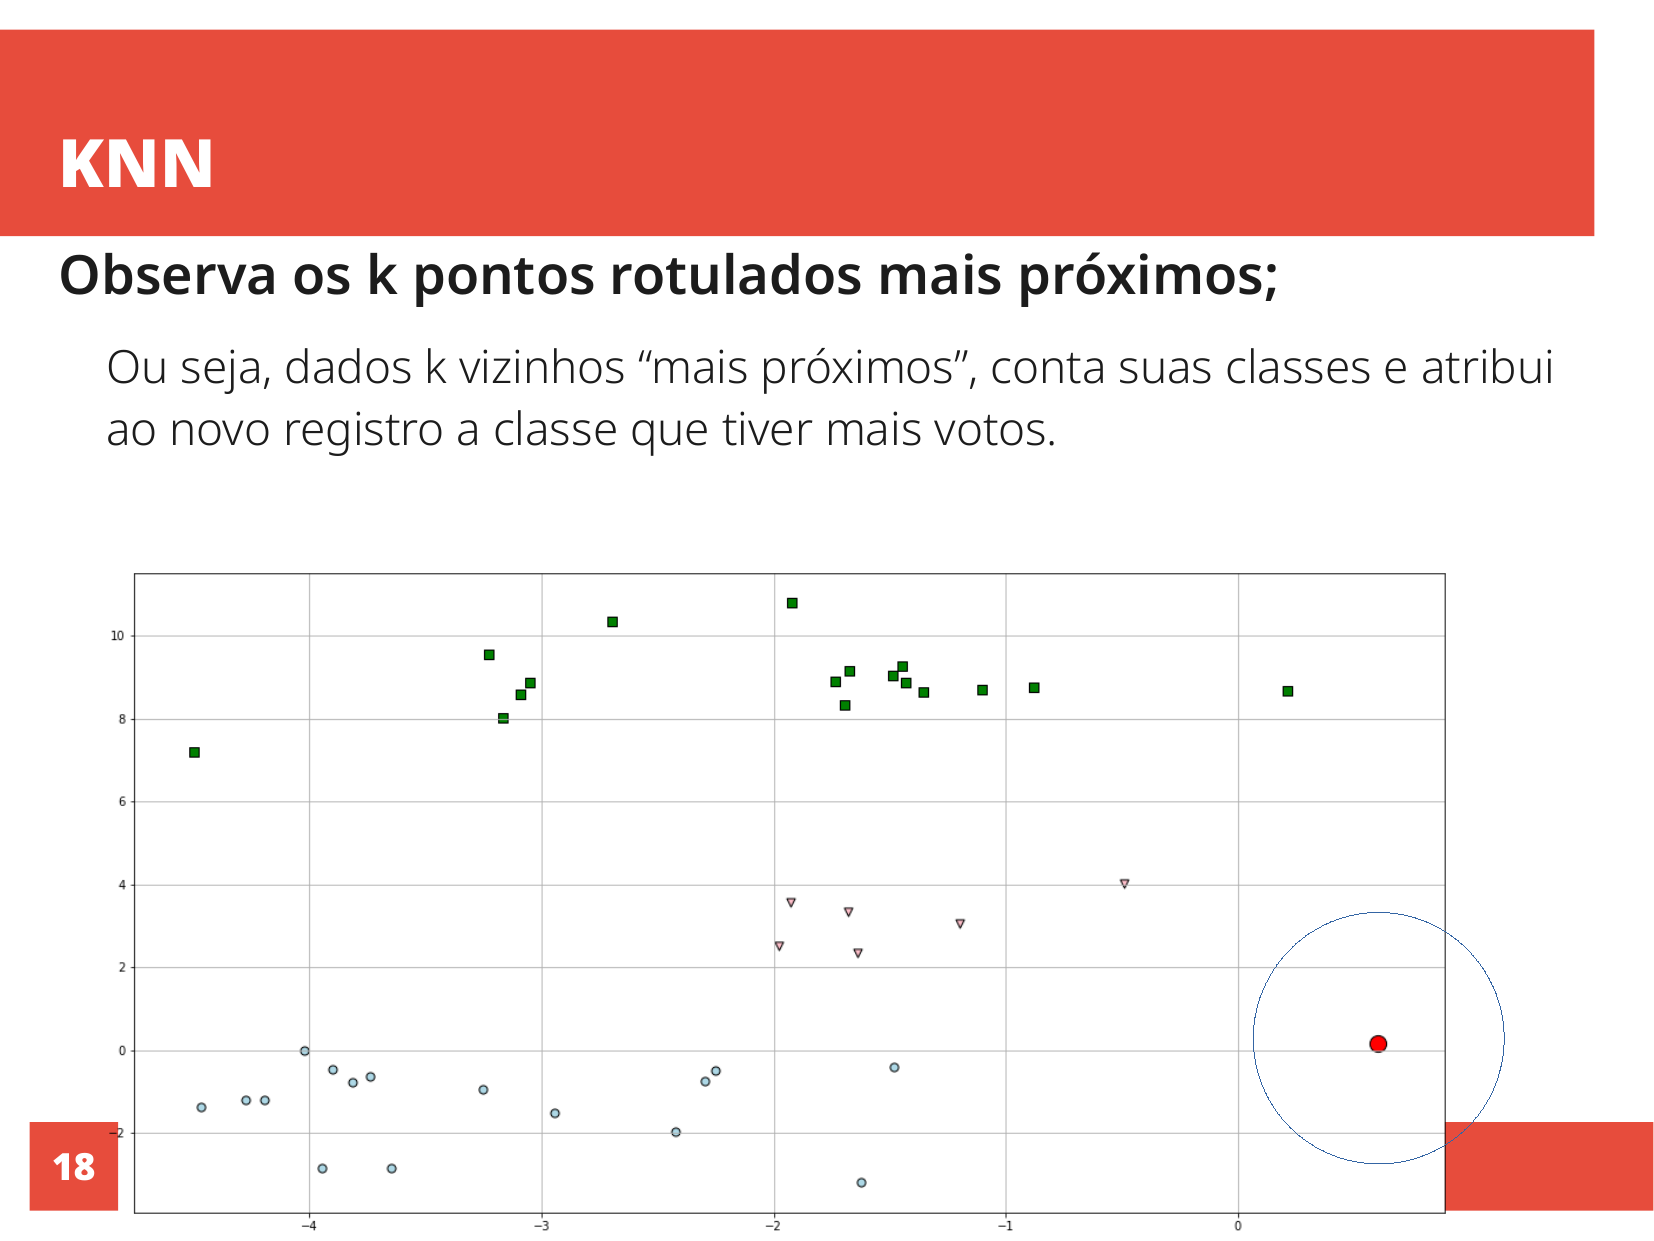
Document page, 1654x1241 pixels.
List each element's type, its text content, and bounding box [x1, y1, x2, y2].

list Observa os k pontos rotulados mais próximos; Ou seja, dados k vizinhos “mais próximos”, conta suas classes e atribui ao novo registro a classe que tiver mais votos. [59, 236, 1565, 1004]
title KNN [59, 59, 1595, 207]
picture [100, 1004, 1453, 1241]
